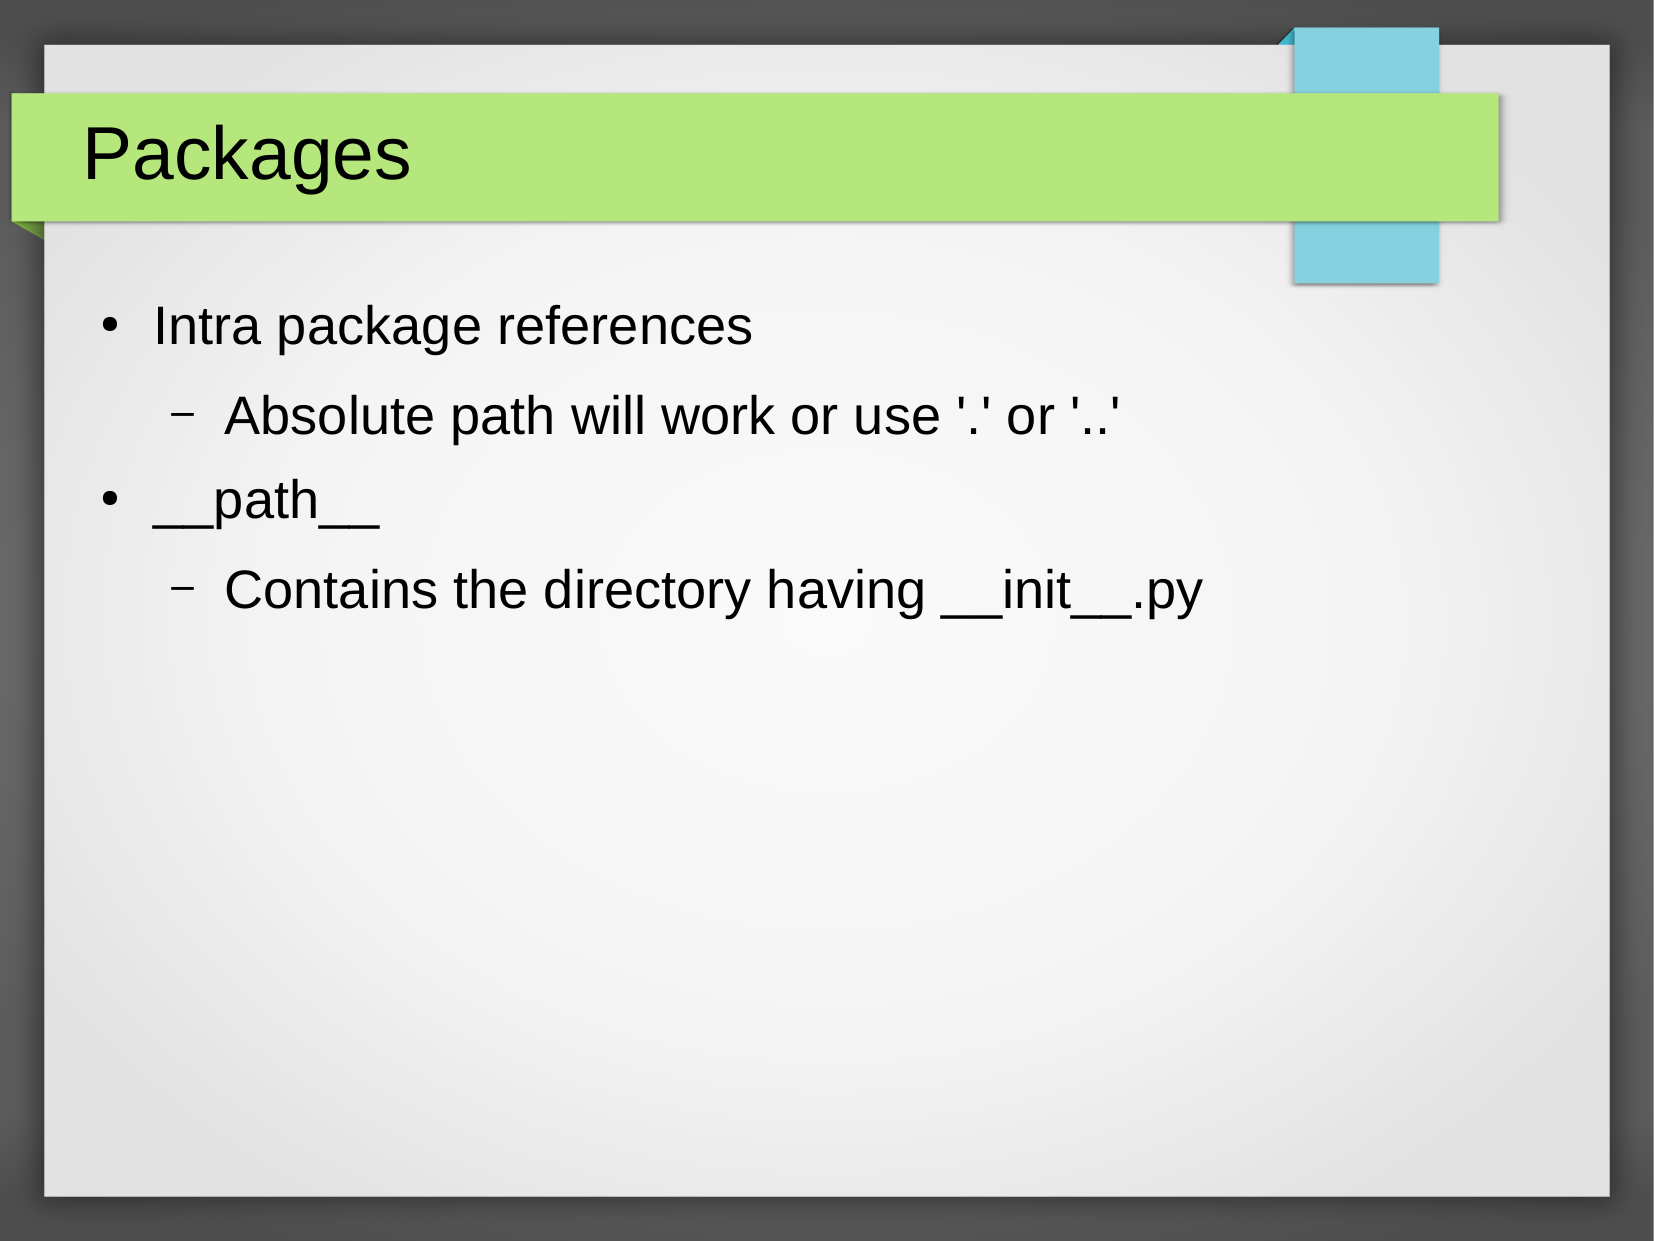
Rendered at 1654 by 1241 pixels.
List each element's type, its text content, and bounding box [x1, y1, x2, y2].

picture [0, 0, 1654, 1241]
title Packages [82, 94, 1264, 213]
list Intra package references Absolute path will work or use '.' or '..' __path__ Contains the directory having __init__.py [82, 295, 1571, 1015]
